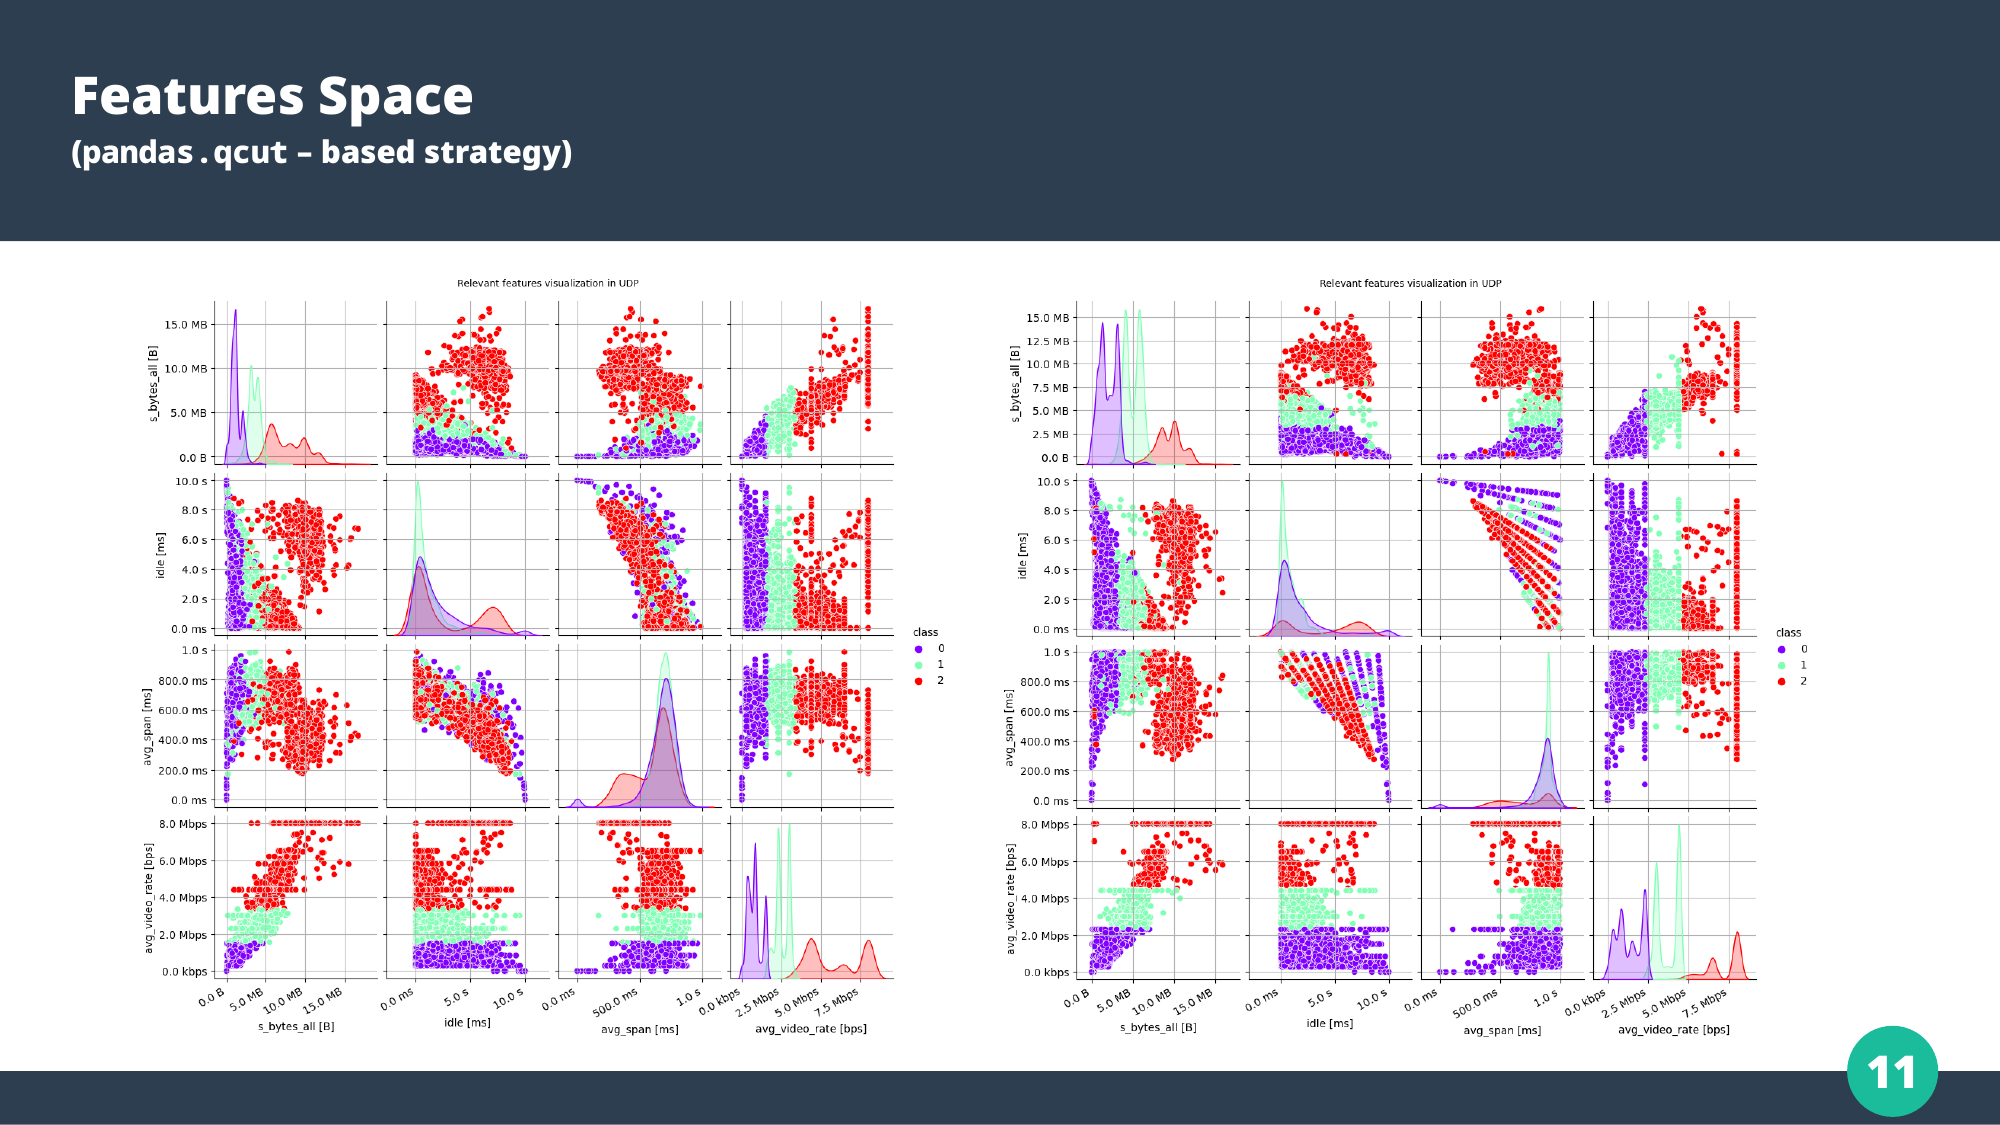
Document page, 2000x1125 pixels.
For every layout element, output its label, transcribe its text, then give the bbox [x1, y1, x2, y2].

picture [135, 271, 953, 1042]
title Features Space (pandas.qcut – based strategy) [71, 44, 1929, 188]
picture [997, 271, 1816, 1043]
